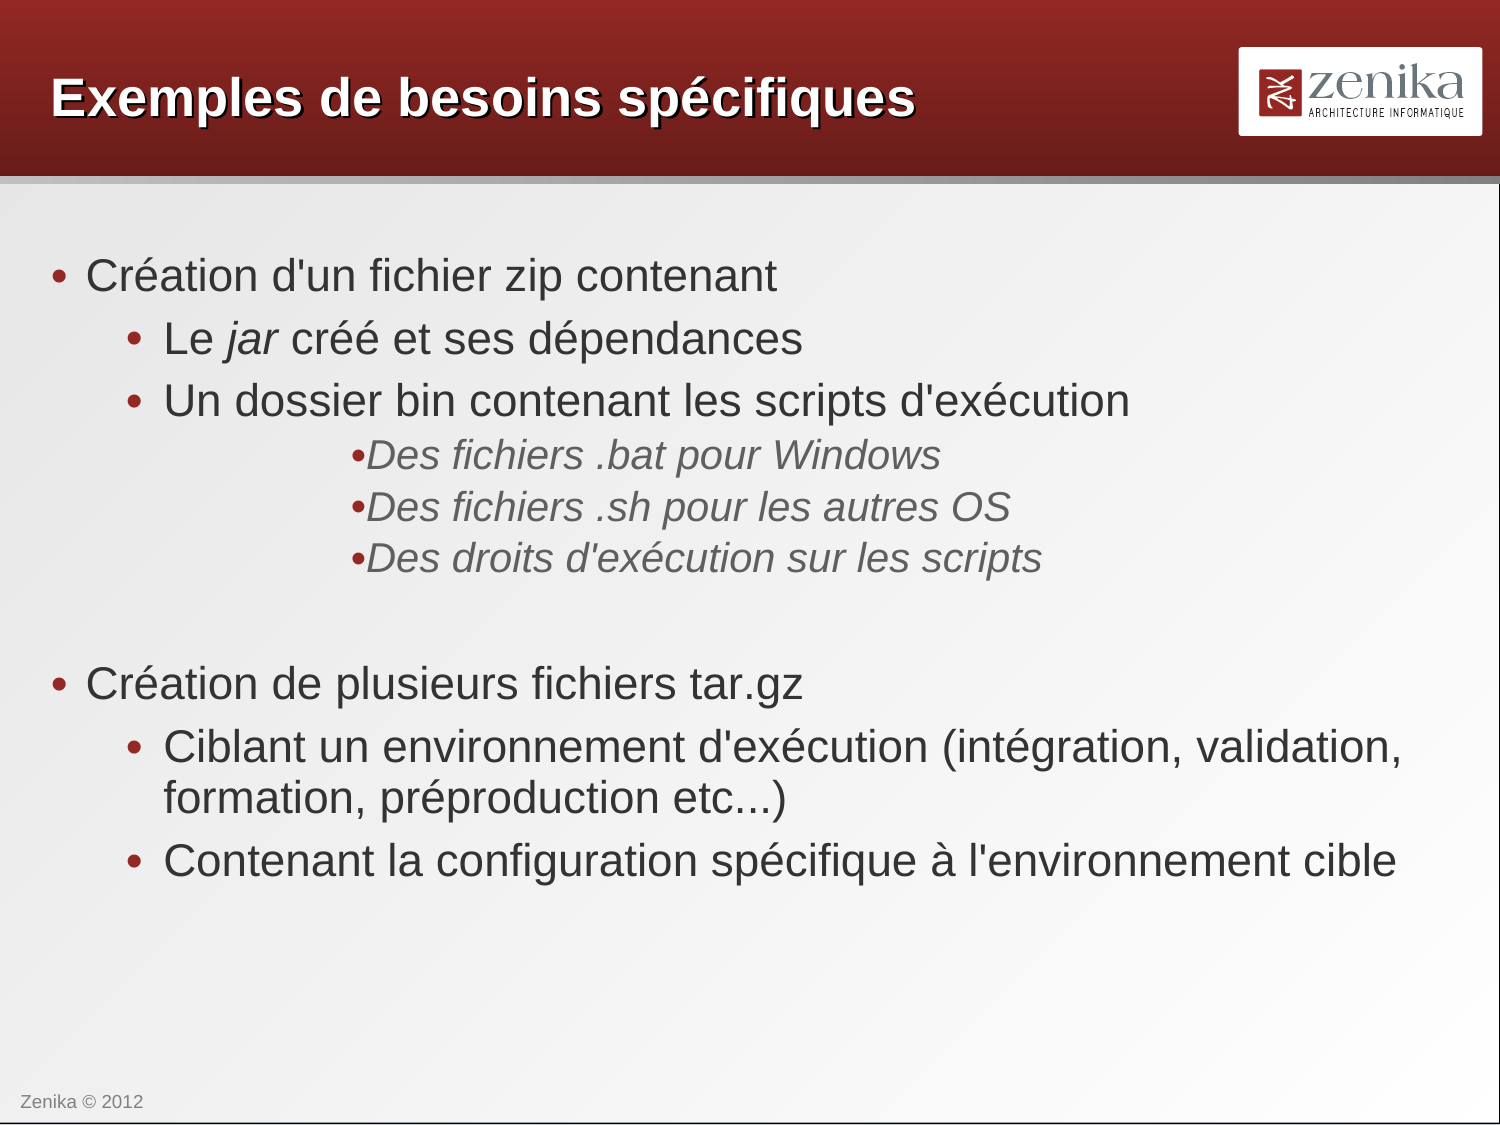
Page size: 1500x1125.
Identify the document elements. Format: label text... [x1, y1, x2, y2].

title Exemples de besoins spécifiques [50, 15, 1206, 180]
list Création d'un fichier zip contenant Le jar créé et ses dépendances Un dossier bin contenant les scripts d'exécution Des fichiers .bat pour Windows Des fichiers .sh pour les autres OS Des droits d'exécution sur les scripts Création de plusieurs fichiers tar.gz Ciblant un environnement d'exécution (intégration, validation, formation, préproduction etc...) Contenant la configuration spécifique à l'environnement cible [50, 249, 1435, 1079]
picture [1257, 58, 1464, 125]
